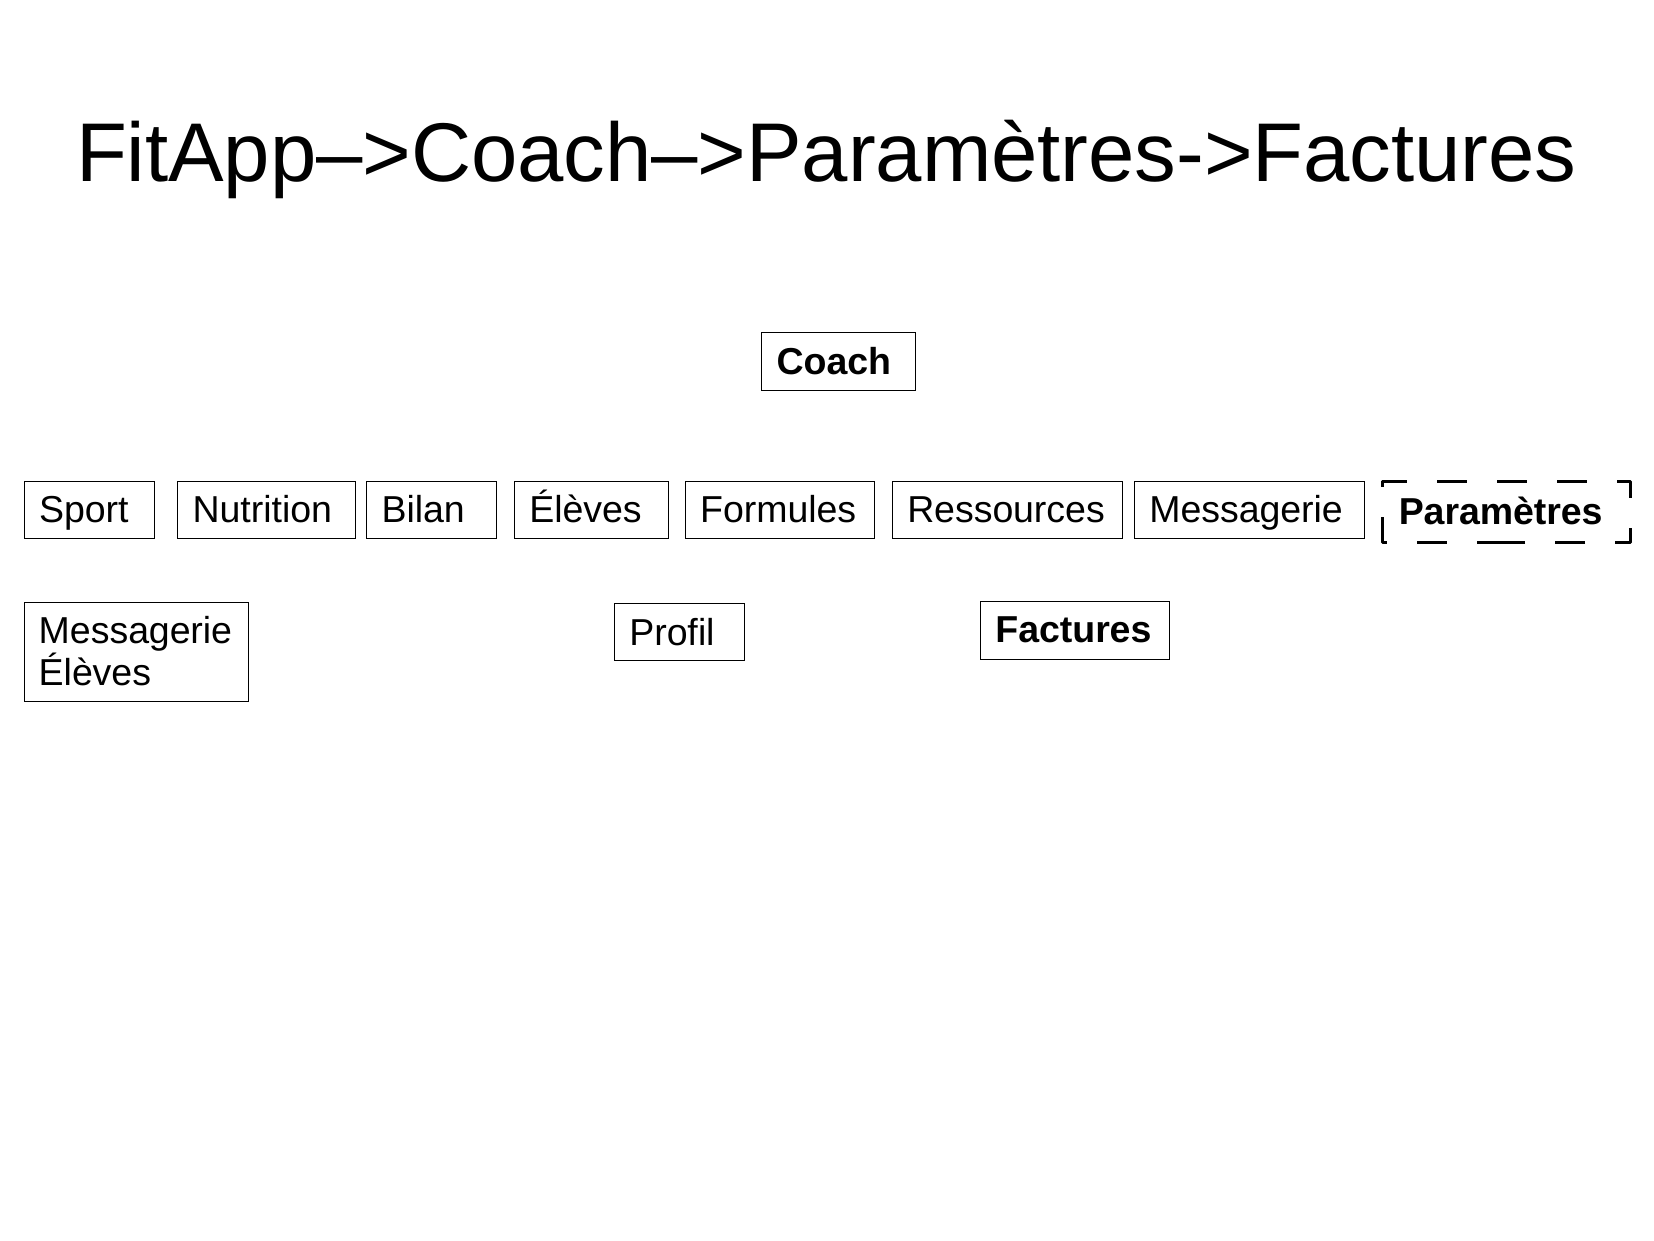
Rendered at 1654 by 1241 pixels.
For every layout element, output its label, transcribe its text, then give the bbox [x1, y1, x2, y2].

text_box Paramètres [1382, 481, 1631, 543]
text_box Messagerie Élèves [24, 602, 249, 702]
text_box Élèves [514, 481, 669, 539]
text_box Ressources [892, 481, 1123, 539]
text_box Bilan [366, 481, 497, 539]
title FitApp–>Coach–>Paramètres->Factures [11, 49, 1642, 257]
text_box Formules [685, 481, 875, 539]
text_box Factures [980, 601, 1170, 660]
text_box Sport [24, 481, 155, 539]
text_box Profil [614, 603, 745, 661]
text_box Nutrition [177, 481, 356, 539]
text_box Messagerie [1134, 481, 1365, 539]
text_box Coach [761, 332, 916, 391]
